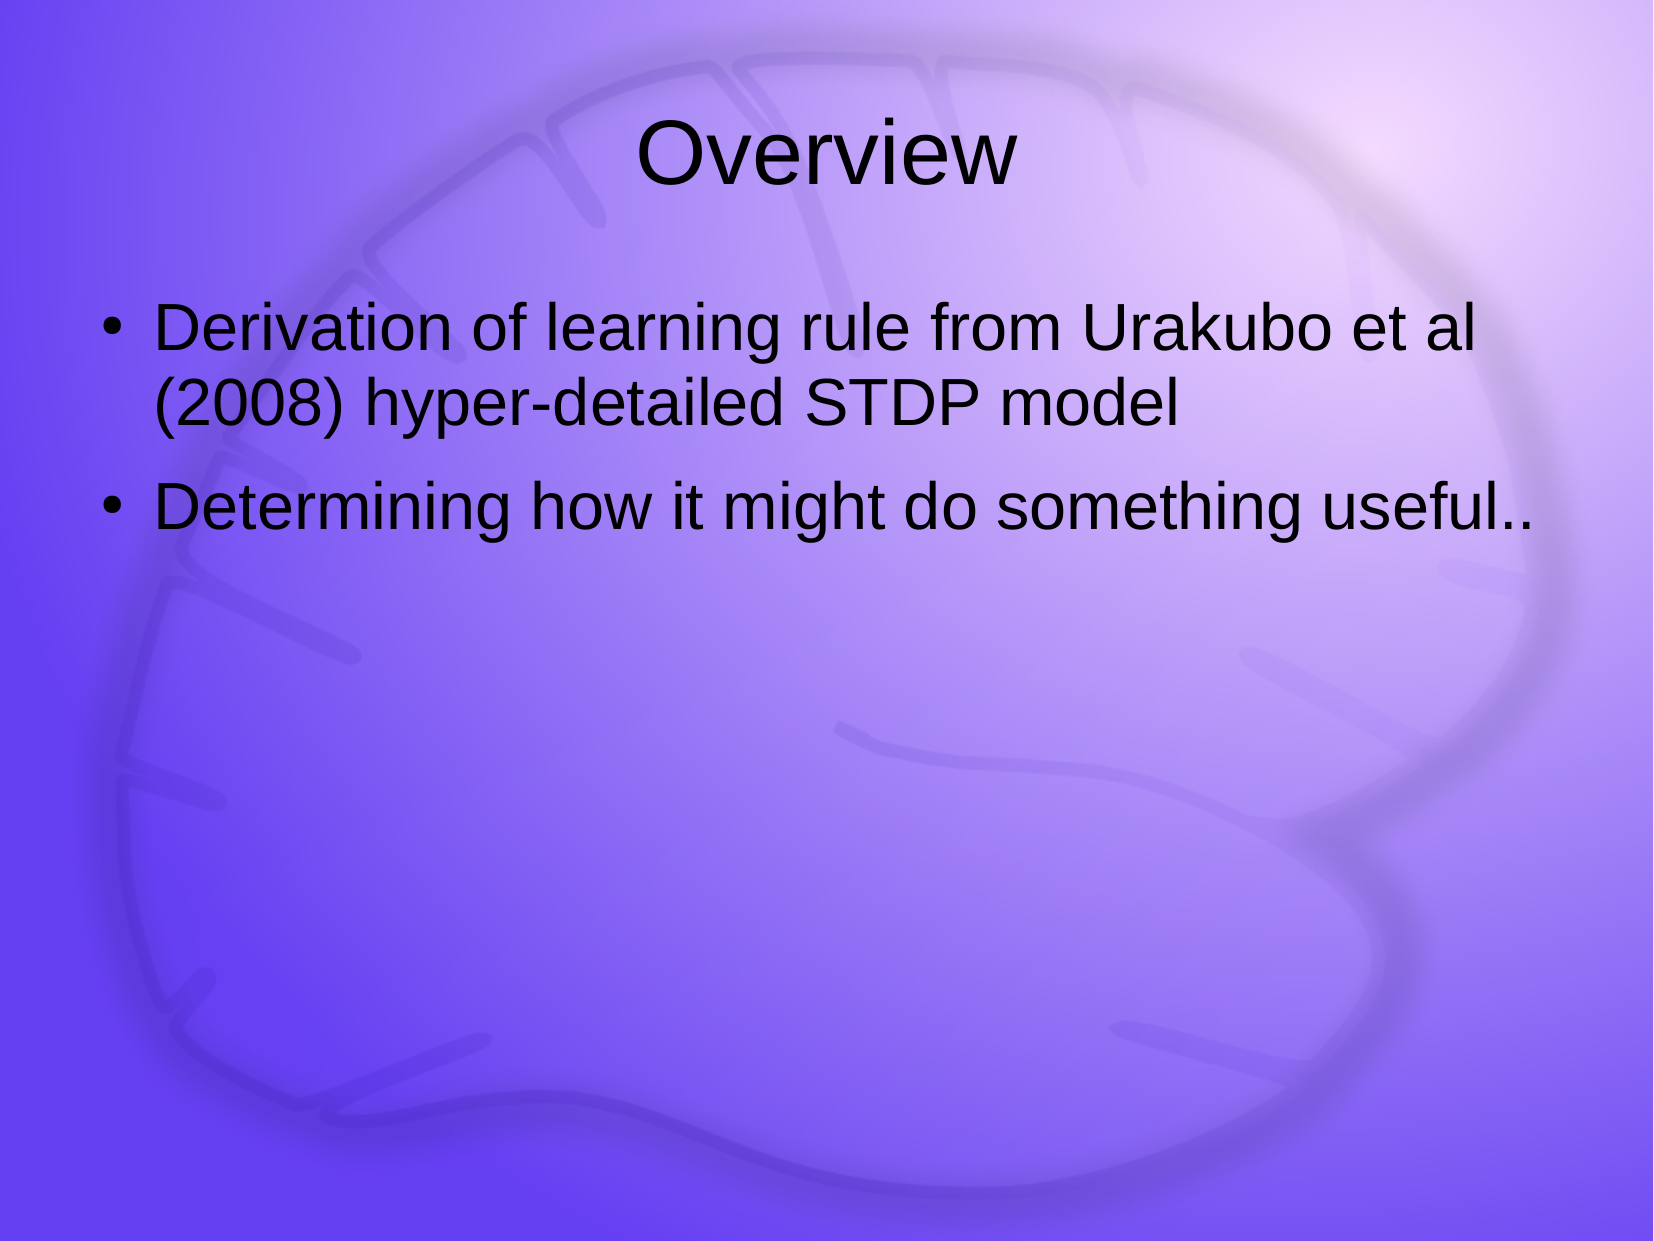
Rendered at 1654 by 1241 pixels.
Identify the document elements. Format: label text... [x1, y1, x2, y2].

list Derivation of learning rule from Urakubo et al (2008) hyper-detailed STDP model Determining how it might do something useful.. [82, 290, 1571, 1095]
picture [0, 0, 1654, 1241]
title Overview [82, 49, 1571, 257]
